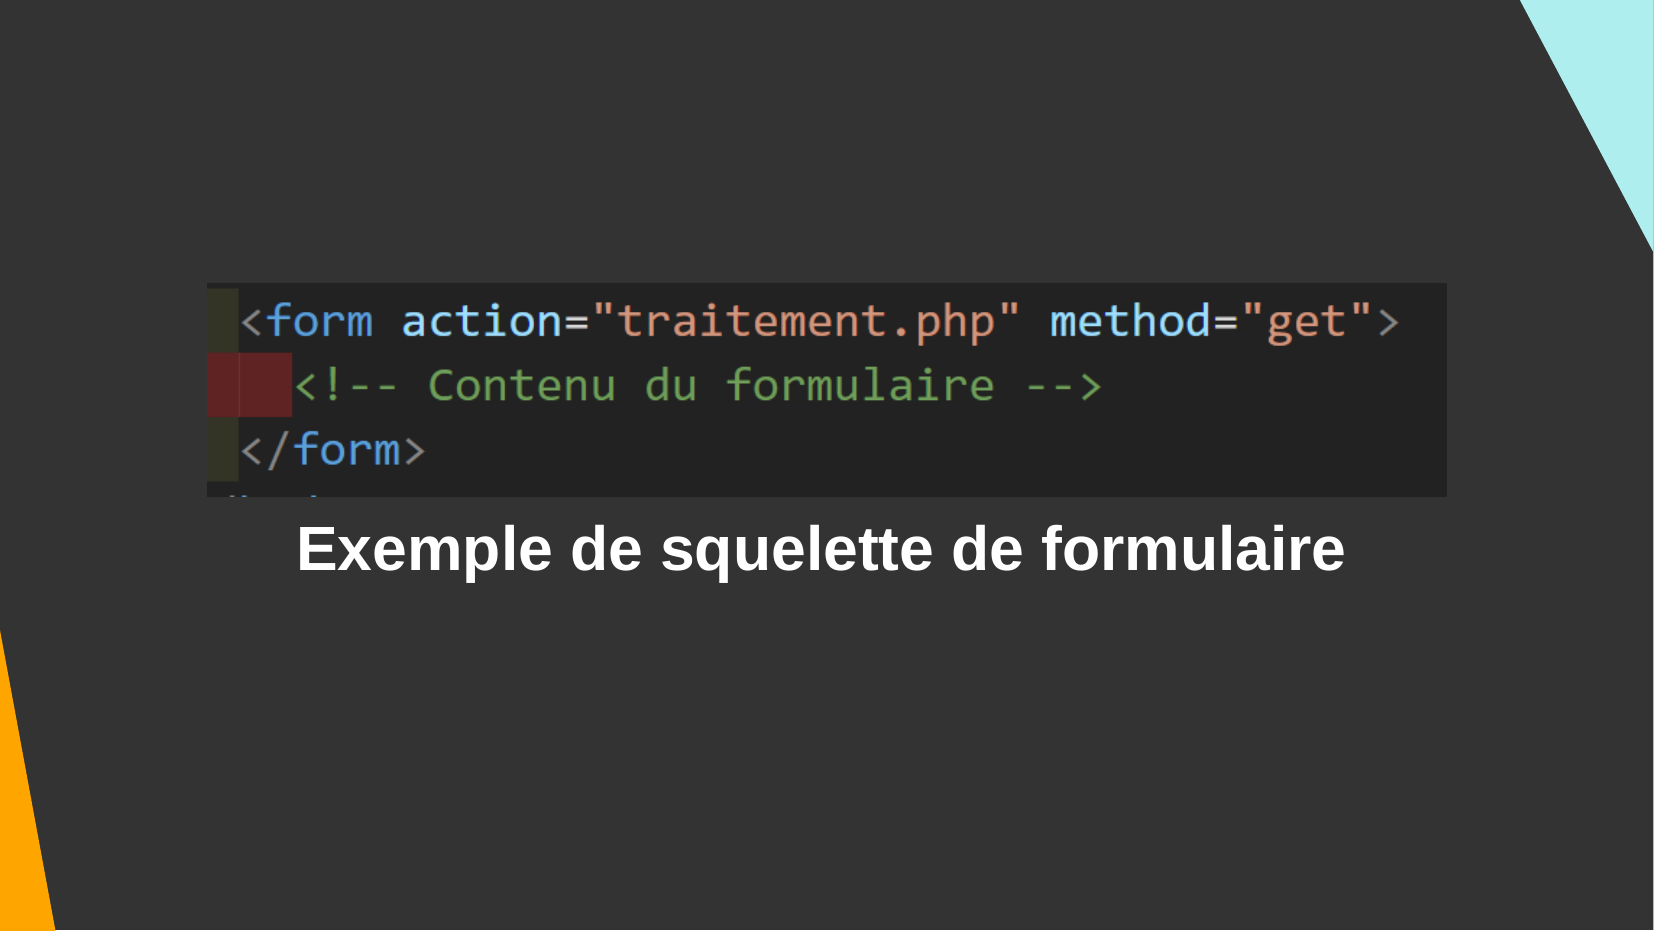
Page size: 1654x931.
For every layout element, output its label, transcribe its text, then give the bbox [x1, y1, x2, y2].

picture [207, 283, 1447, 497]
title Exemple de squelette de formulaire [22, 513, 1622, 584]
text_box [1519, 0, 1654, 254]
text_box [0, 630, 56, 931]
